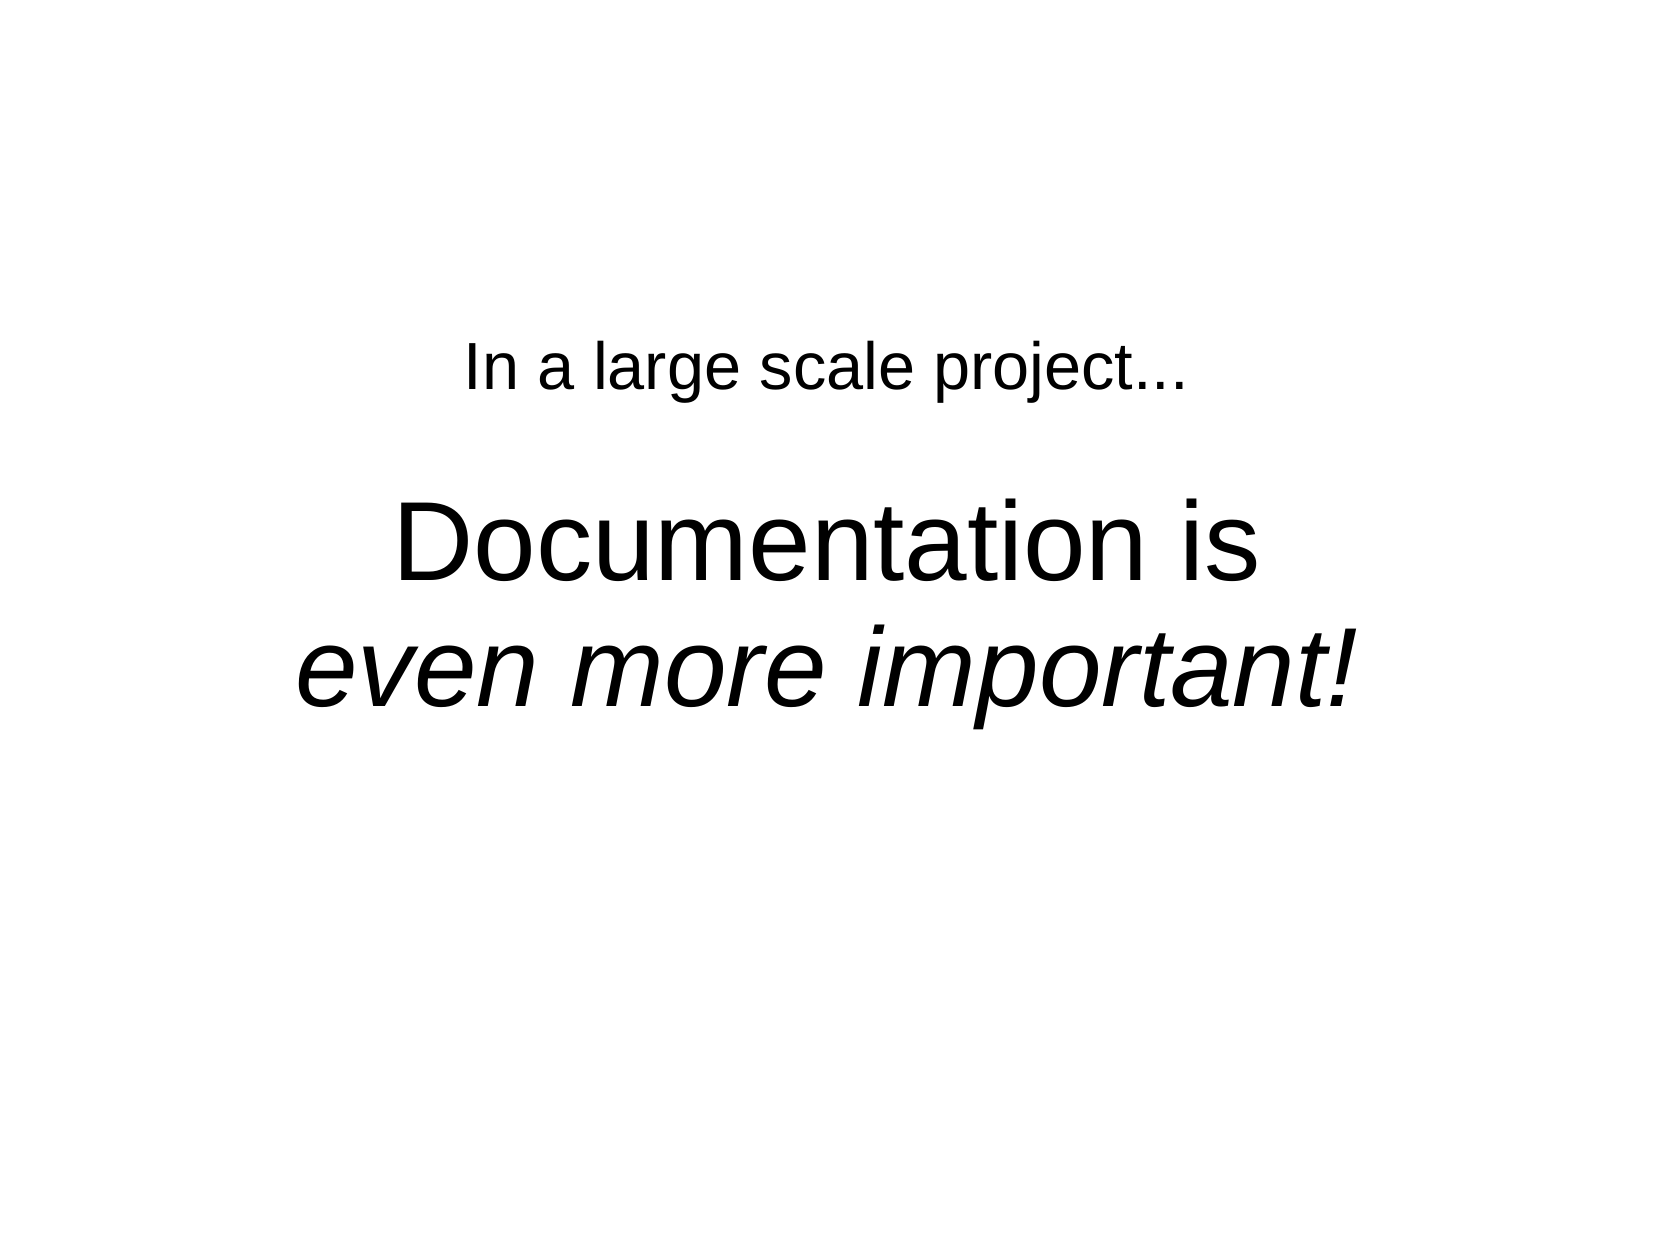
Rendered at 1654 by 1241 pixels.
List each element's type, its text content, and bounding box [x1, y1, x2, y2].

subtitle In a large scale project... Documentation is even more important! [82, 49, 1571, 1010]
